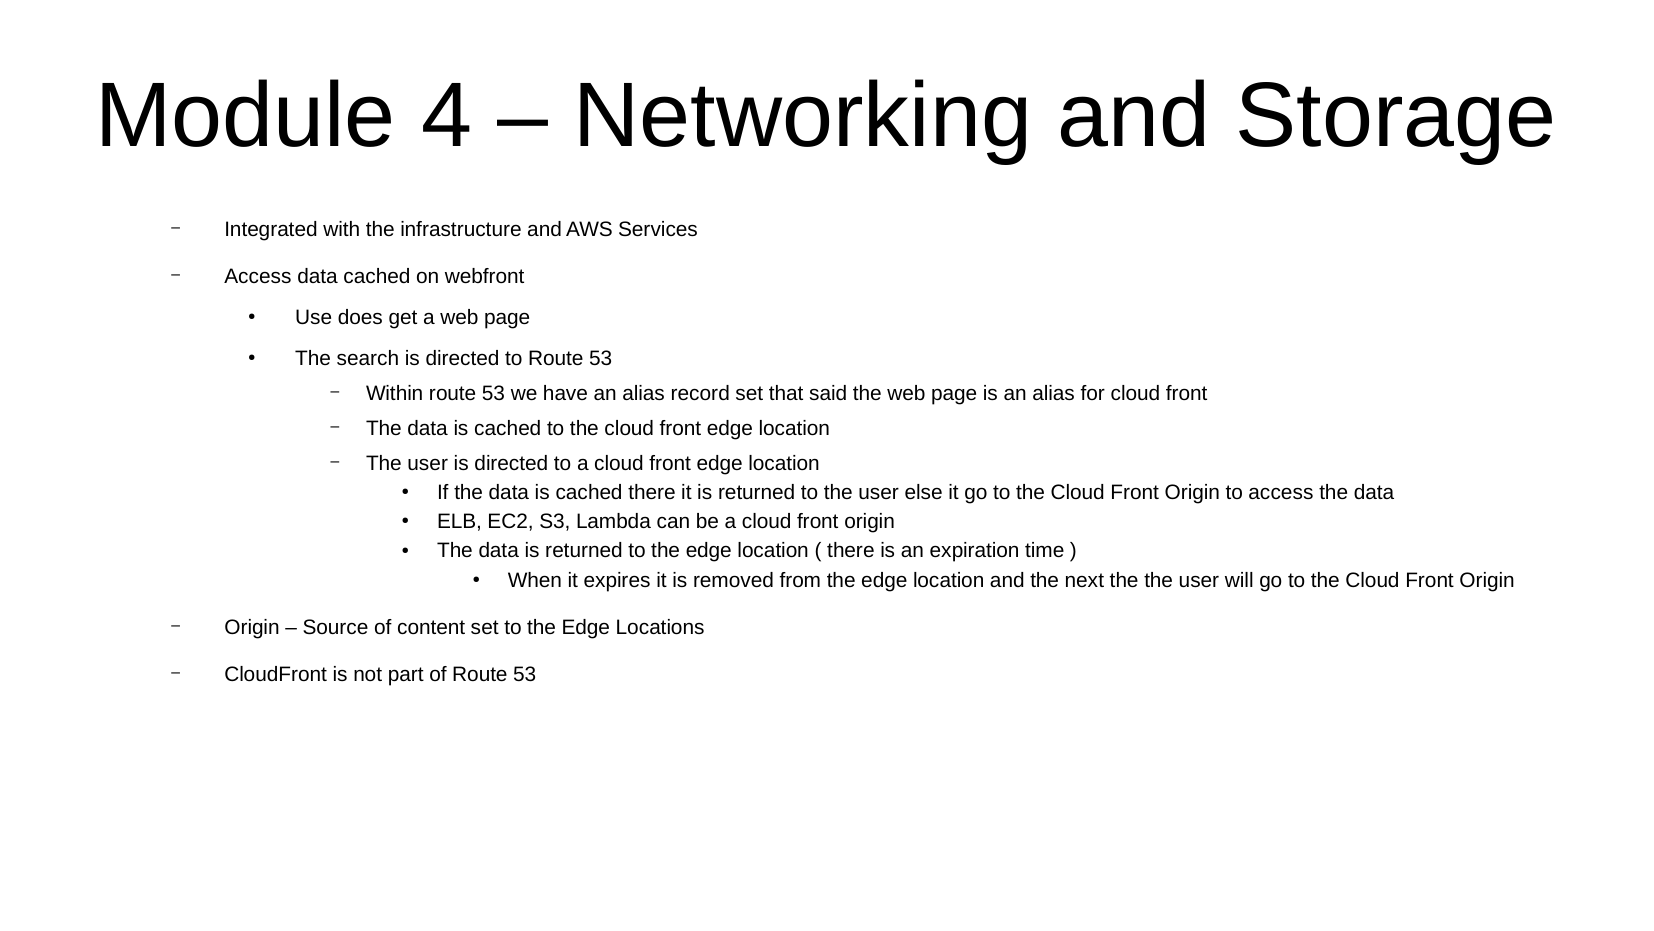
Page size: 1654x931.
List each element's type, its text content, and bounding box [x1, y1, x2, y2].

title Module 4 – Networking and Storage [82, 37, 1571, 193]
list Integrated with the infrastructure and AWS Services Access data cached on webfront Use does get a web page The search is directed to Route 53 Within route 53 we have an alias record set that said the web page is an alias for cloud front The data is cached to the cloud front edge location The user is directed to a cloud front edge location If the data is cached there it is returned to the user else it go to the Cloud Front Origin to access the data ELB, EC2, S3, Lambda can be a cloud front origin The data is returned to the edge location ( there is an expiration time ) When it expires it is removed from the edge location and the next the the user will go to the Cloud Front Origin Origin – Source of content set to the Edge Locations CloudFront is not part of Route 53 [82, 217, 1636, 916]
